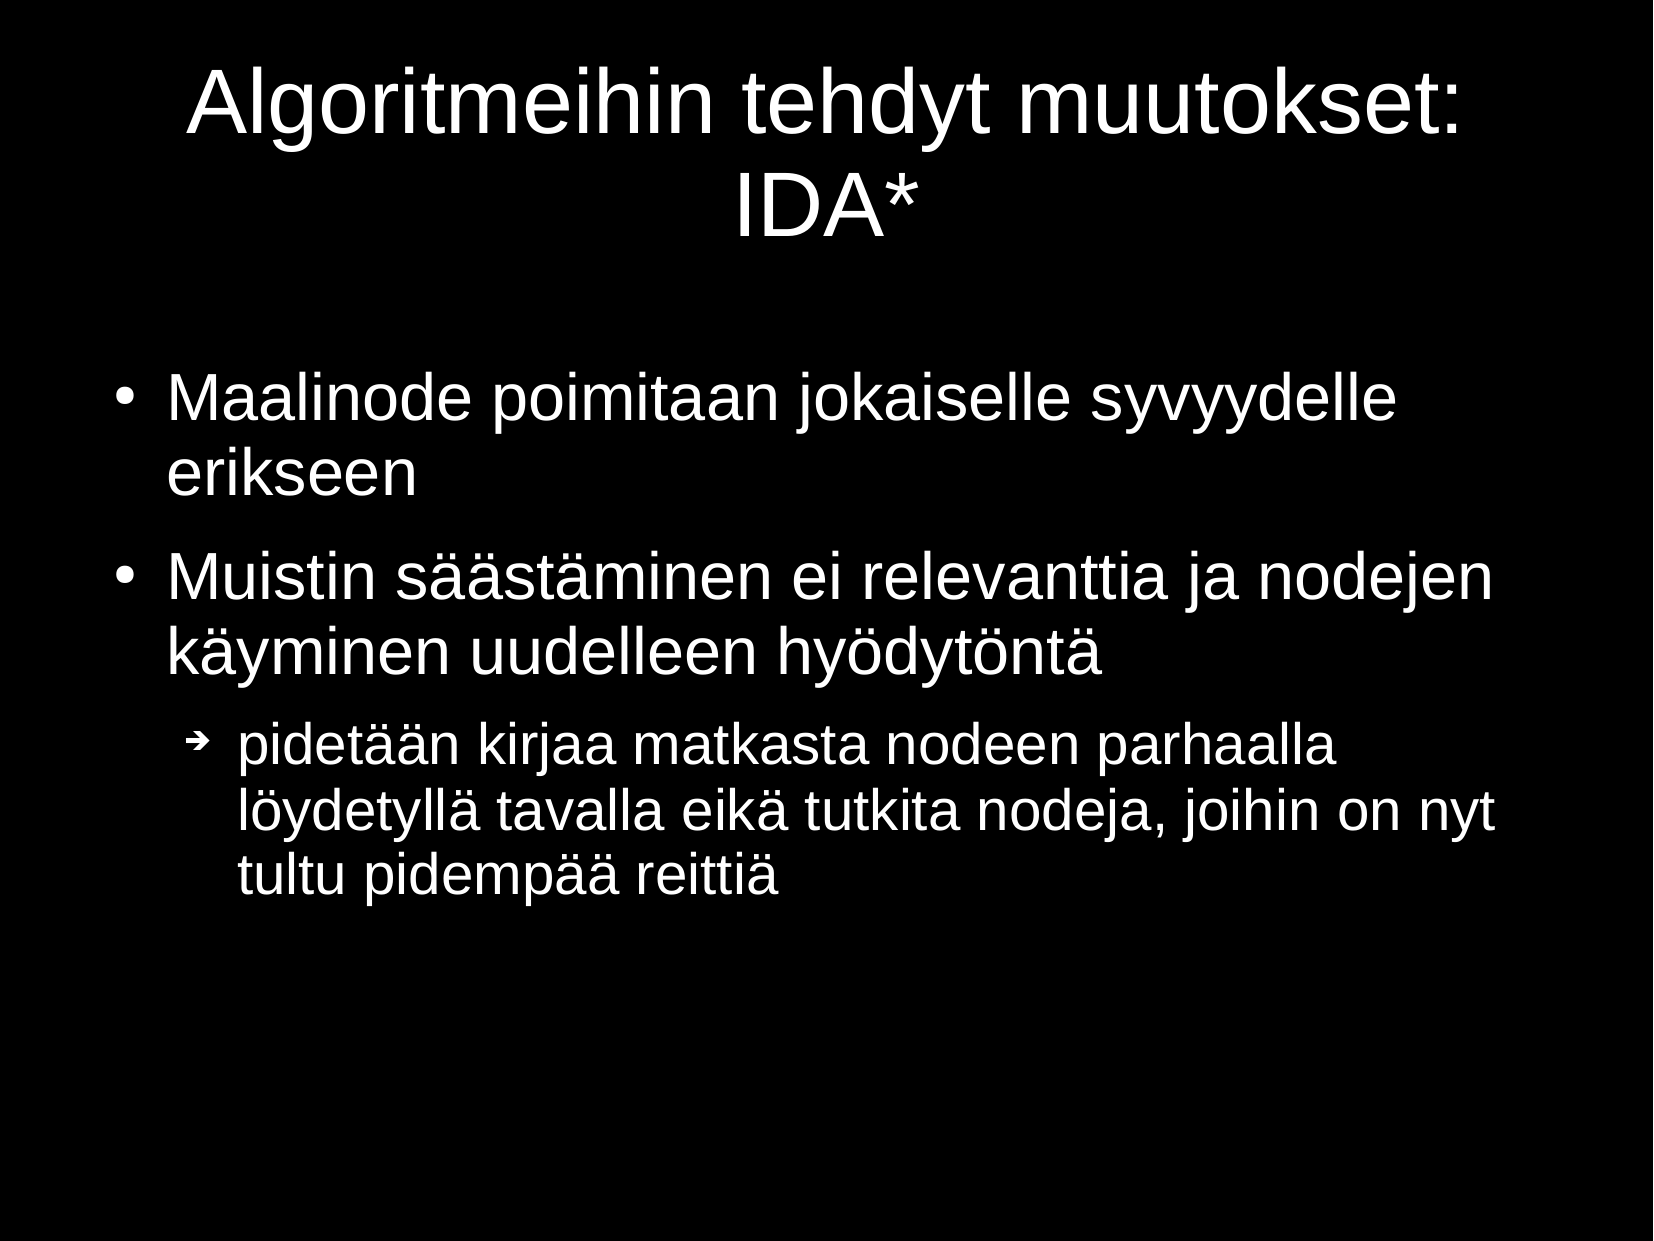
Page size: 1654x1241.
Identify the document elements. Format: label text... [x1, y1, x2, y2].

list Maalinode poimitaan jokaiselle syvyydelle erikseen Muistin säästäminen ei relevanttia ja nodejen käyminen uudelleen hyödytöntä pidetään kirjaa matkasta nodeen parhaalla löydetyllä tavalla eikä tutkita nodeja, joihin on nyt tultu pidempää reittiä [95, 360, 1558, 1080]
title Algoritmeihin tehdyt muutokset: IDA* [82, 49, 1571, 257]
